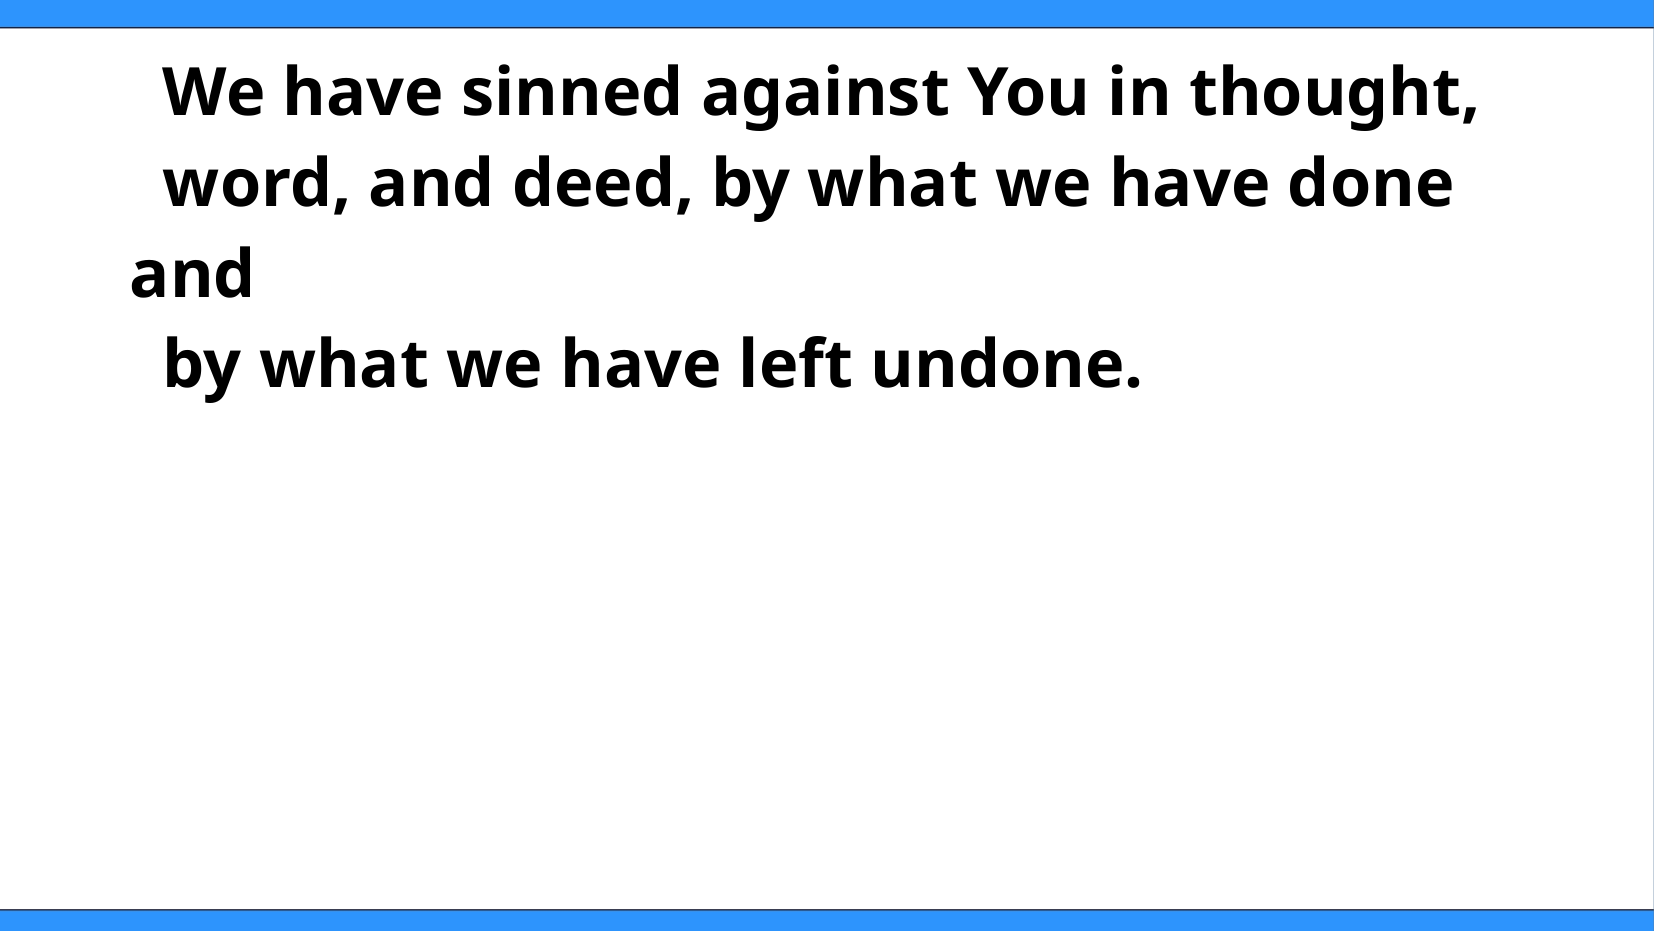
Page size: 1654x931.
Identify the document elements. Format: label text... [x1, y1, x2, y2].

picture [0, 0, 1654, 931]
text_box We have sinned against You in thought, word, and deed, by what we have done and by what we have left undone. [77, 36, 1578, 345]
